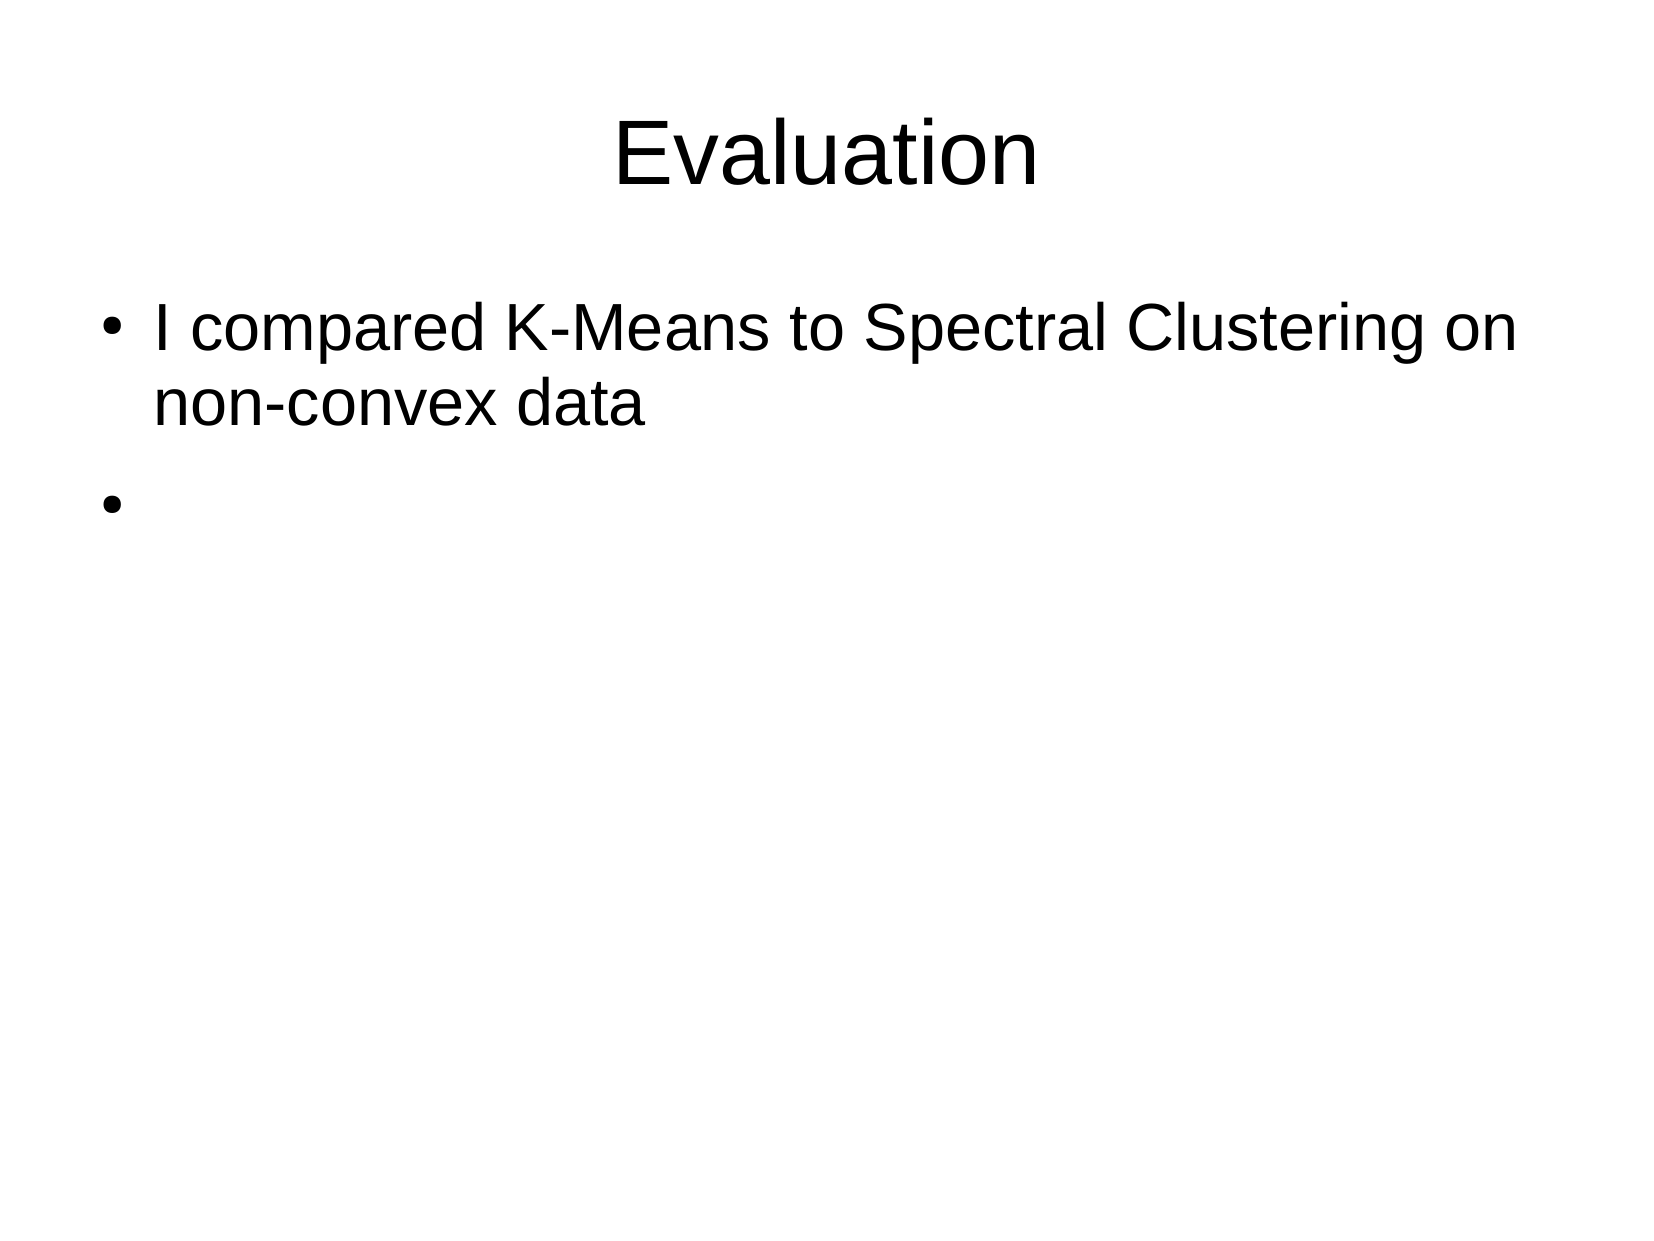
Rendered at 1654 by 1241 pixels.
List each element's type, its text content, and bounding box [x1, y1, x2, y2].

list I compared K-Means to Spectral Clustering on non-convex data [82, 290, 1571, 1010]
title Evaluation [82, 49, 1571, 257]
